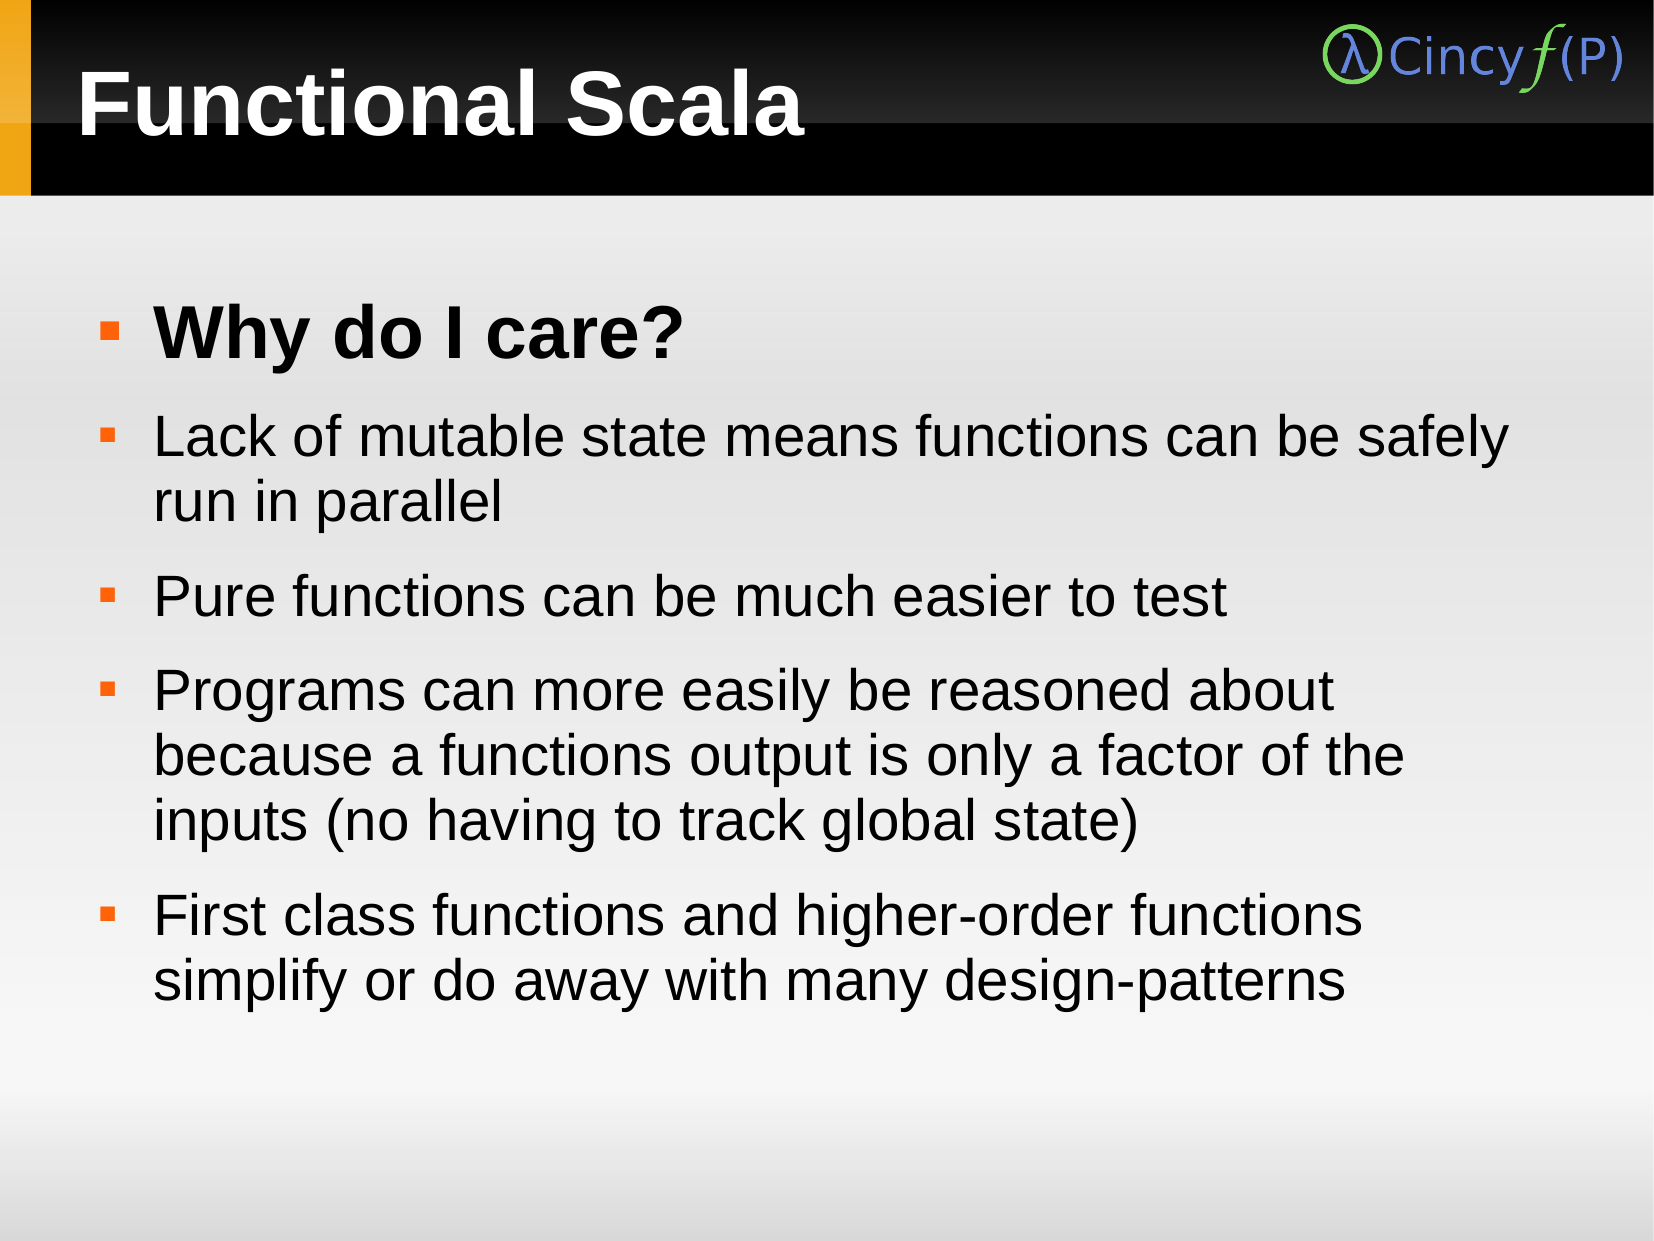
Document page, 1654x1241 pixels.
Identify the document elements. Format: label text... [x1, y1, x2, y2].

list Why do I care? Lack of mutable state means functions can be safely run in parallel Pure functions can be much easier to test Programs can more easily be reasoned about because a functions output is only a factor of the inputs (no having to track global state) First class functions and higher-order functions simplify or do away with many design-patterns [82, 290, 1538, 1115]
title Functional Scala [76, 0, 1565, 208]
picture [0, 0, 1654, 1241]
